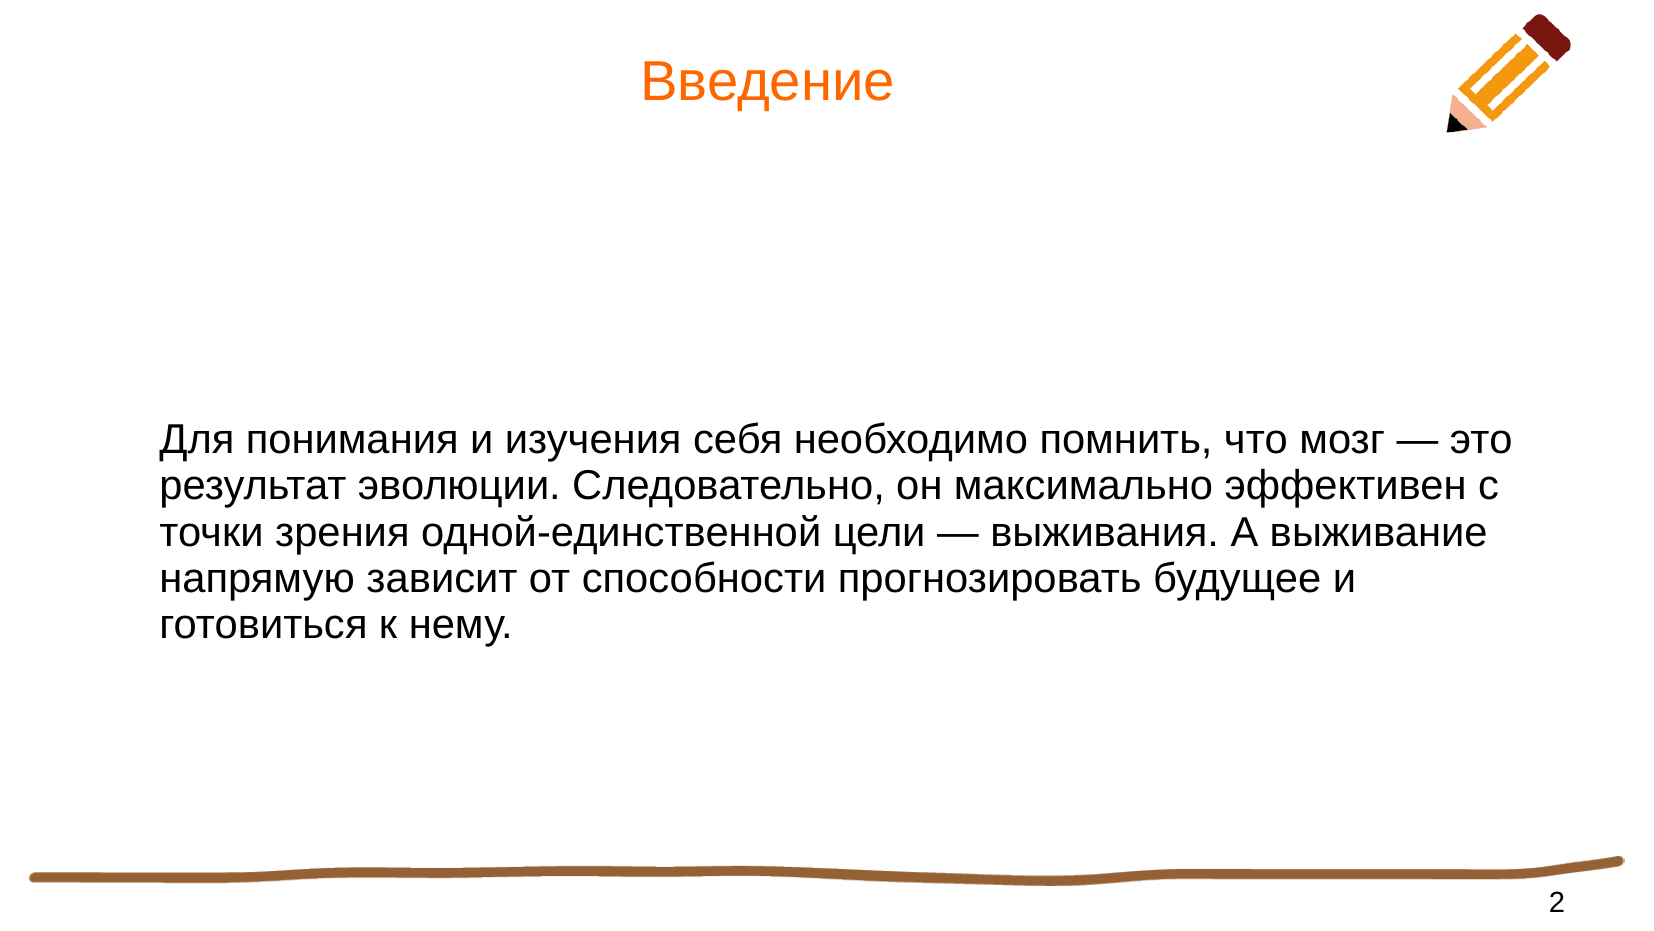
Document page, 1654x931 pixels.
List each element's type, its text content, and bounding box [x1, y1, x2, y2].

title Введение [88, 29, 1447, 133]
picture [29, 856, 1625, 886]
picture [1446, 14, 1571, 133]
list Для понимания и изучения себя необходимо помнить, что мозг — это результат эволюции. Следовательно, он максимально эффективен с точки зрения одной-единственной цели — выживания. А выживание напрямую зависит от способности прогнозировать будущее и готовиться к нему. [88, 206, 1565, 857]
